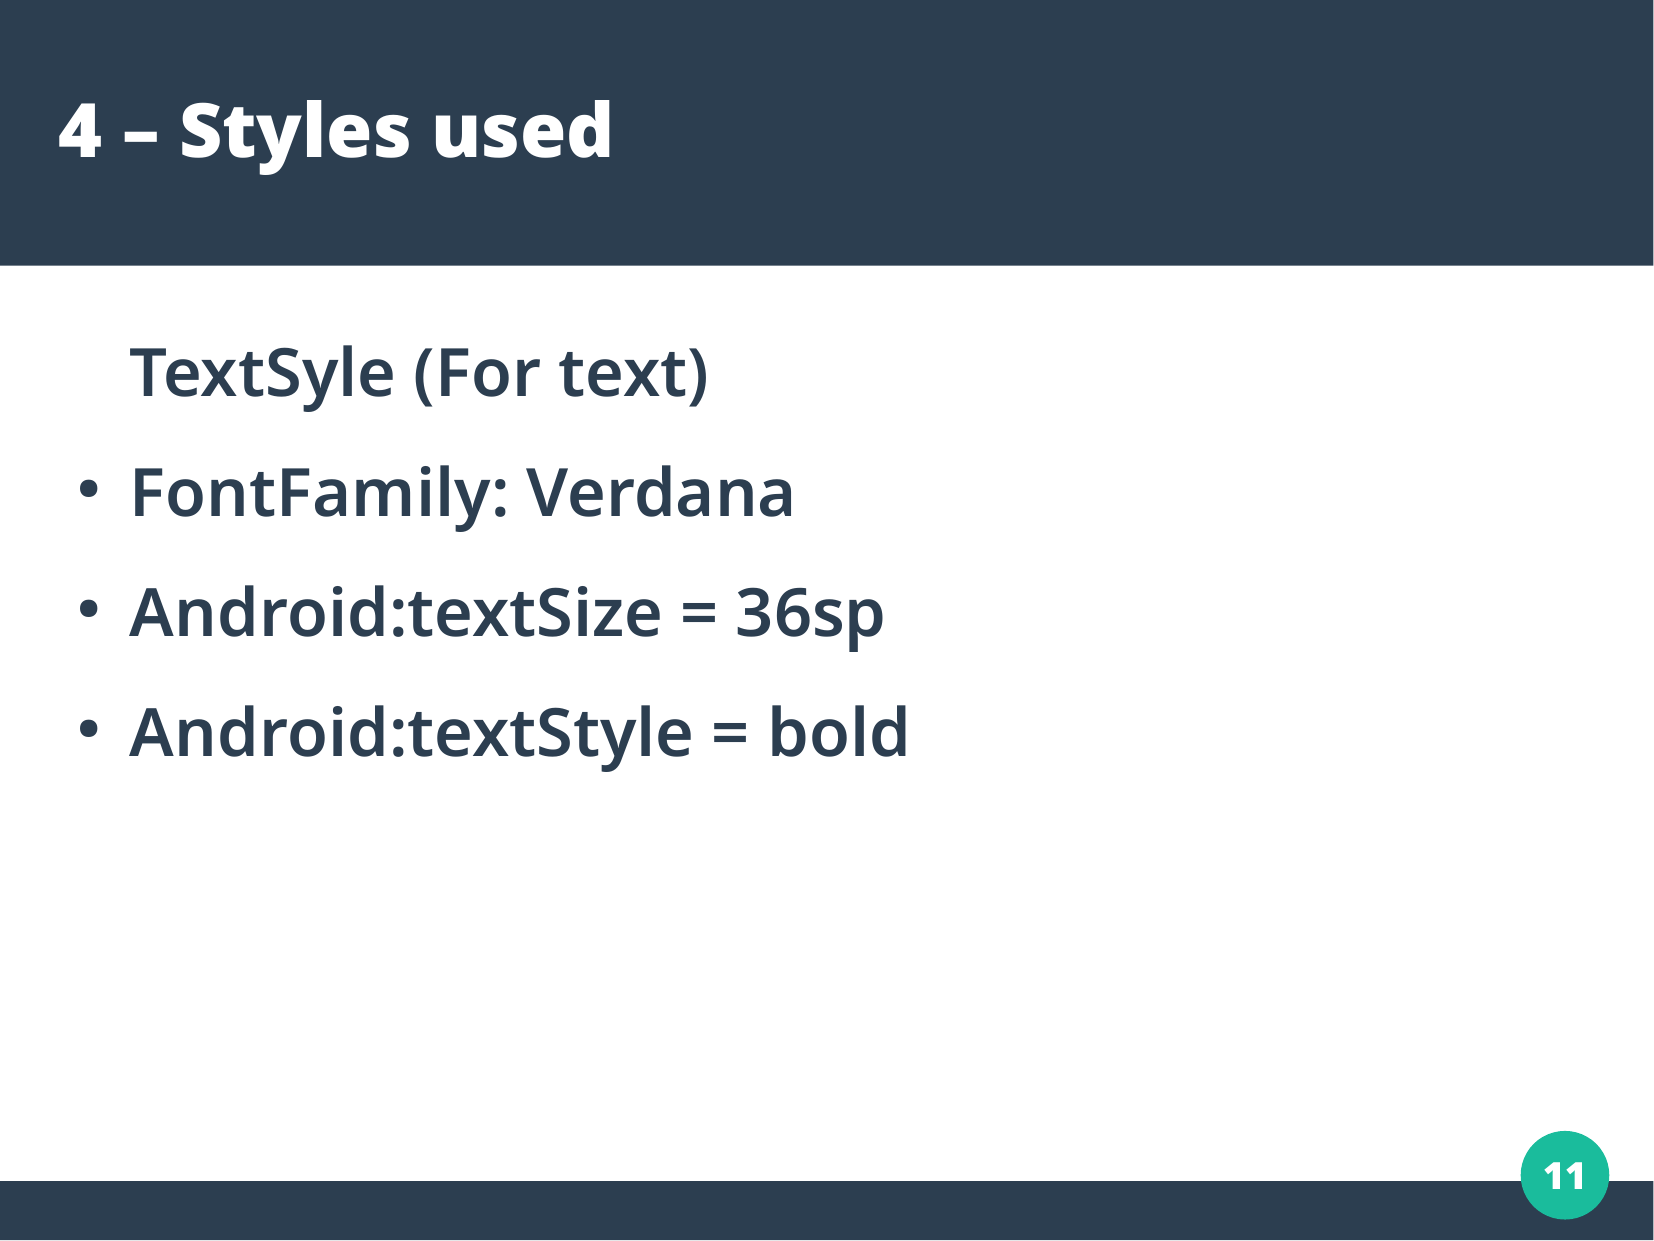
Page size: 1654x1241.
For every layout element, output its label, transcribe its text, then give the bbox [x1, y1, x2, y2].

list TextSyle (For text) FontFamily: Verdana Android:textSize = 36sp Android:textStyle = bold [59, 324, 1595, 1152]
title 4 – Styles used [59, 49, 1595, 207]
